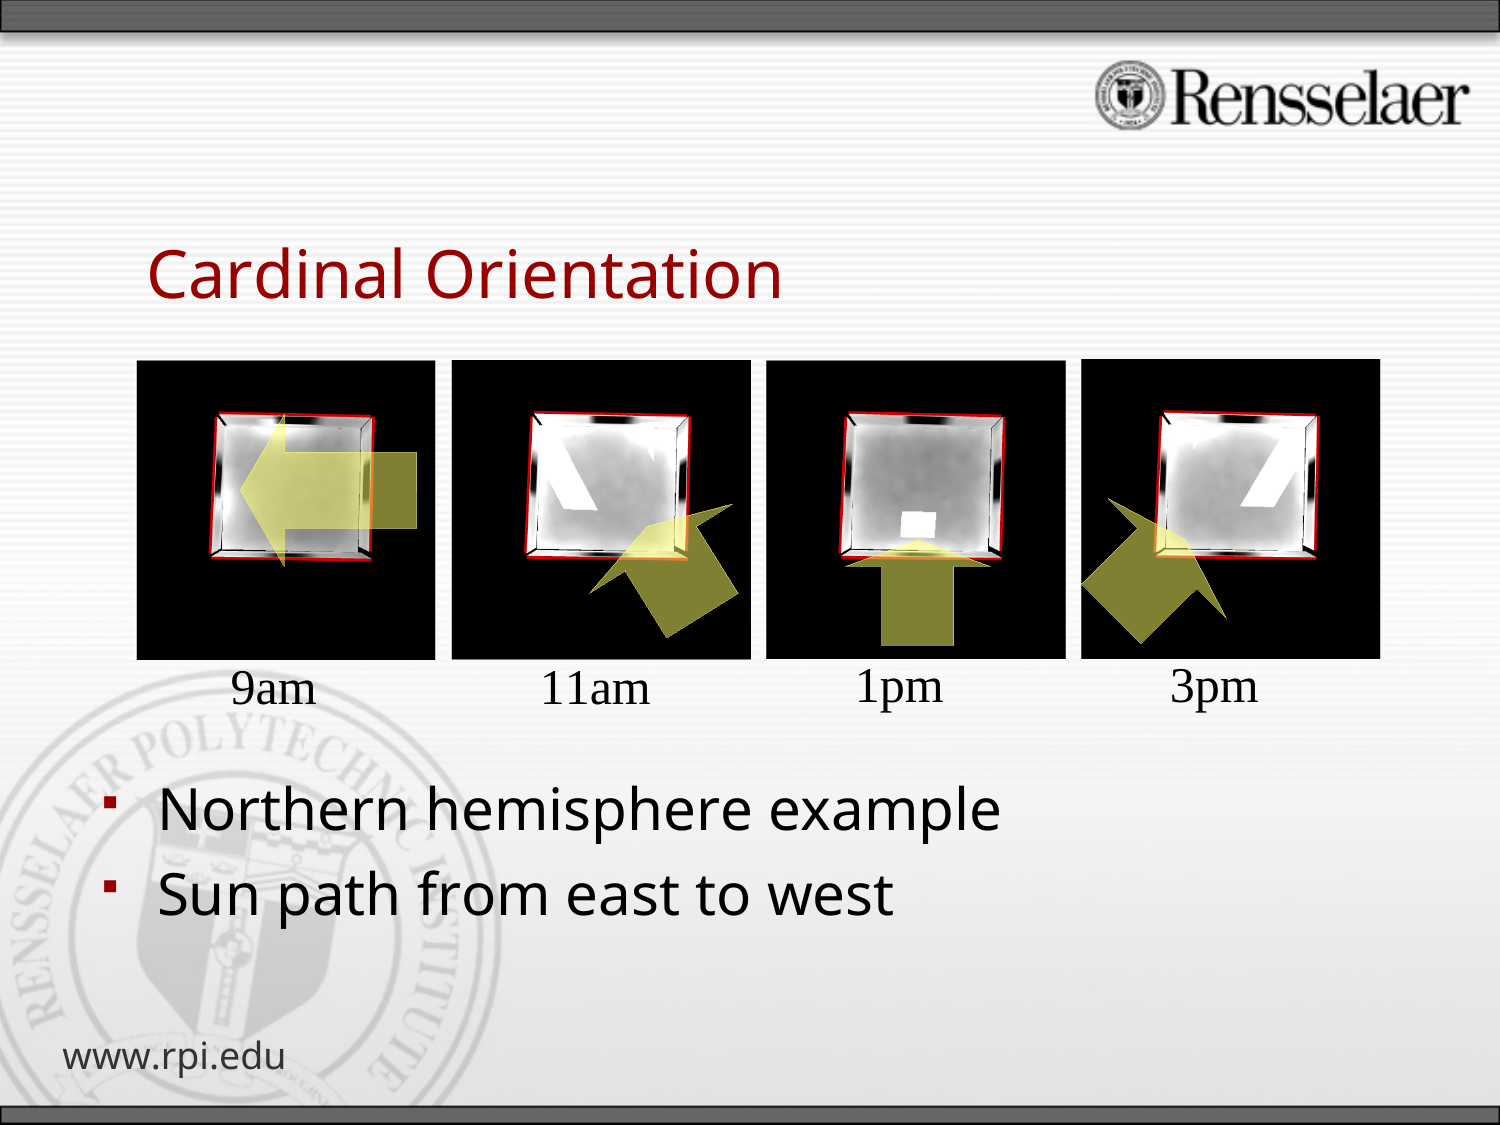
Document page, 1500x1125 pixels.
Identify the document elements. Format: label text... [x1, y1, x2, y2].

text_box 11am [525, 647, 706, 736]
text_box 9am [215, 647, 351, 736]
text_box [1081, 498, 1227, 644]
title Cardinal Orientation [131, 215, 1457, 328]
text_box [845, 539, 991, 646]
list Northern hemisphere example Sun path from east to west [86, 765, 1441, 1051]
picture [0, 0, 1500, 1125]
text_box [589, 504, 739, 638]
text_box 3pm [1155, 645, 1306, 736]
text_box [240, 414, 417, 567]
text_box 1pm [840, 645, 991, 736]
